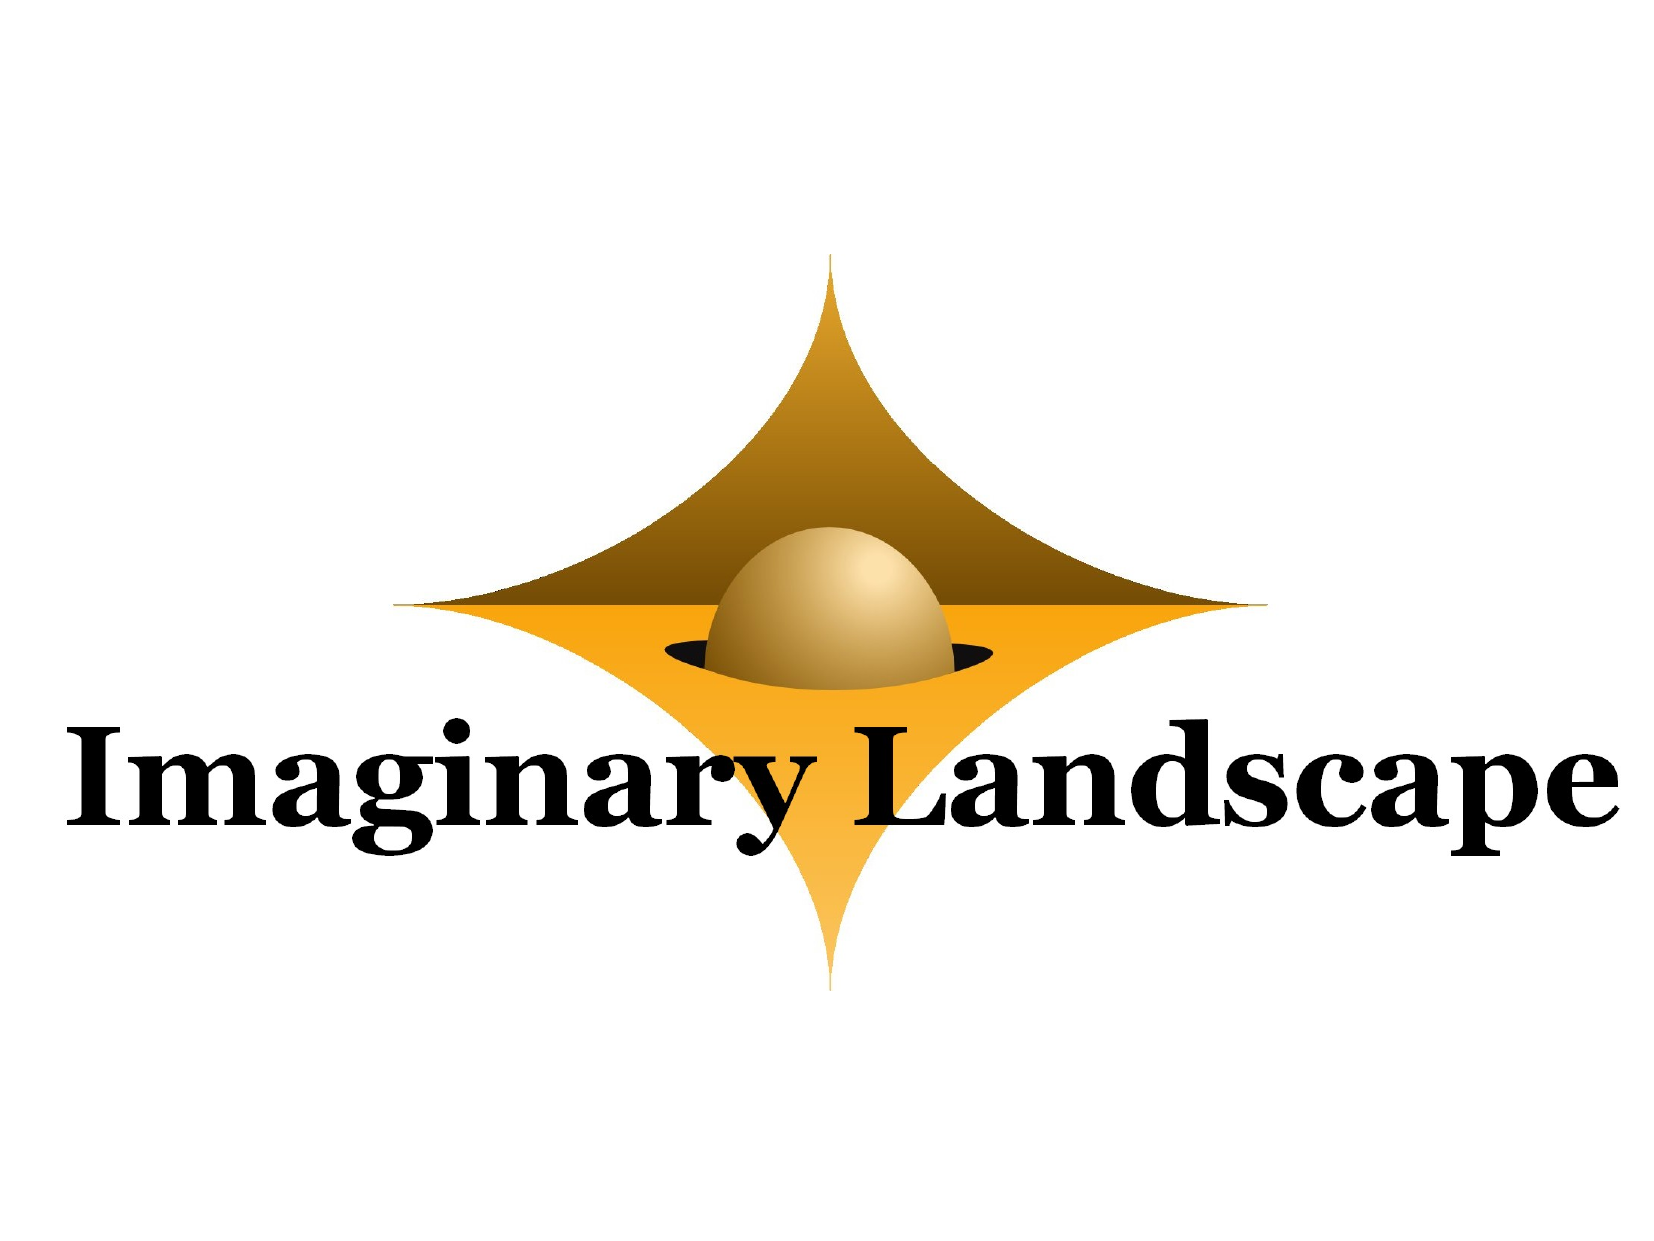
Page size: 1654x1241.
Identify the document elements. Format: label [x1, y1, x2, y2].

picture [3, 254, 1654, 991]
